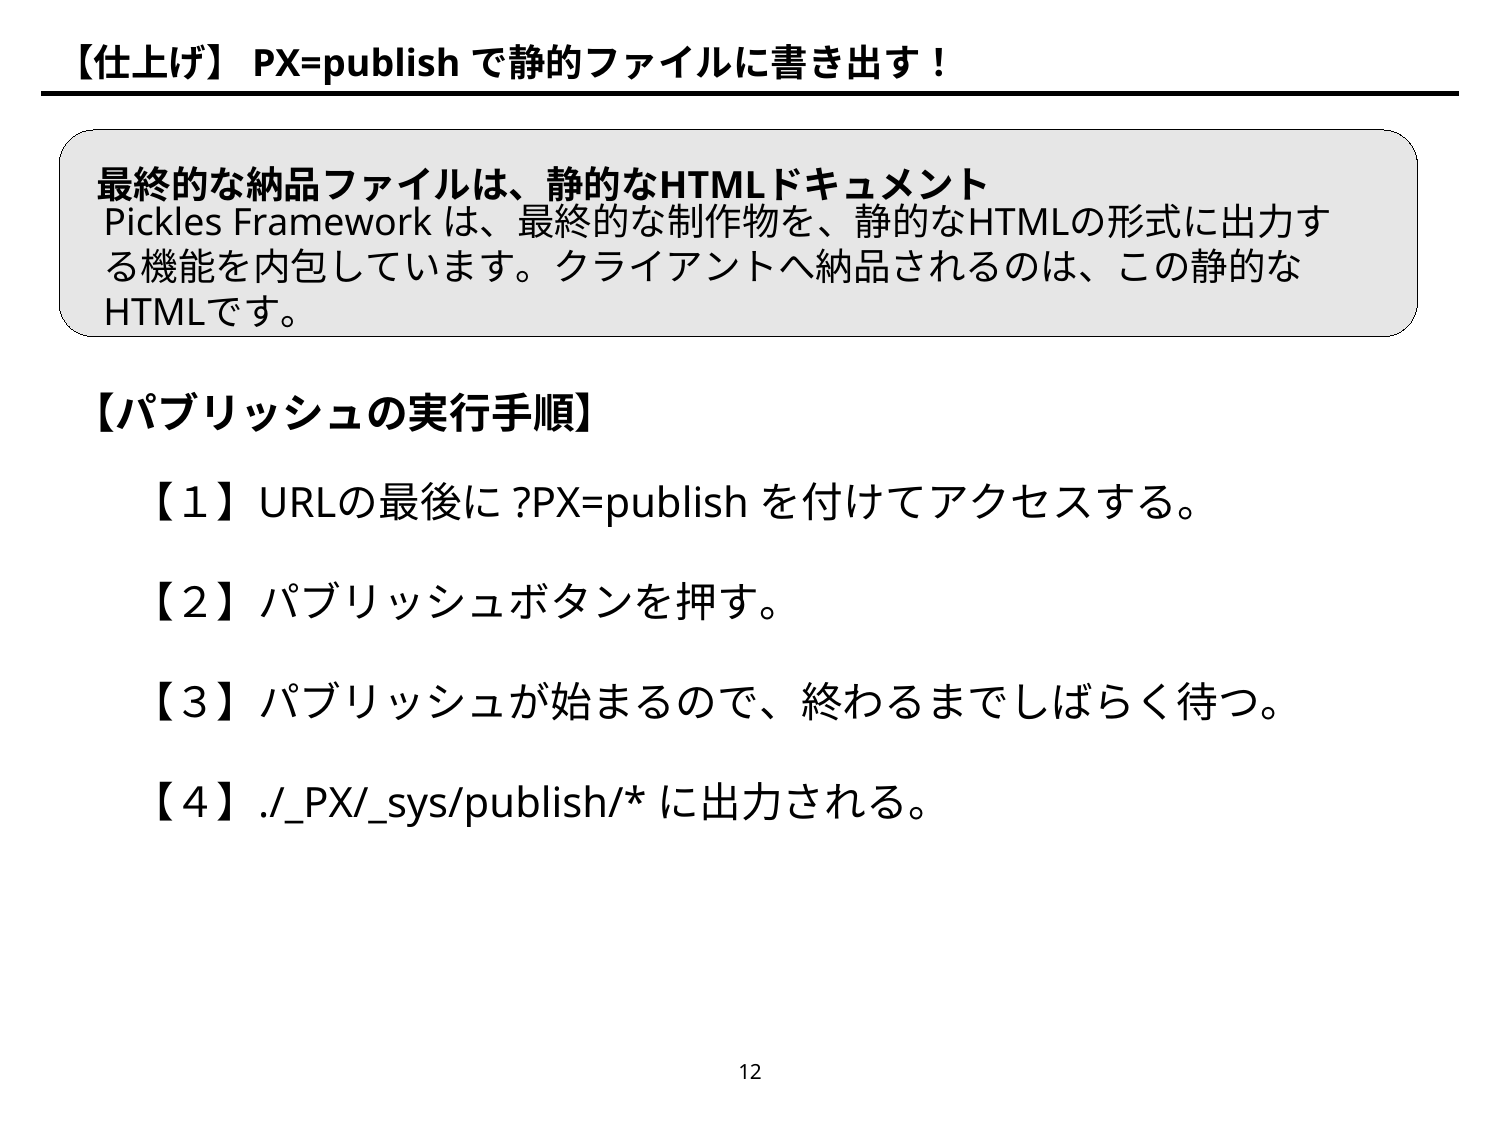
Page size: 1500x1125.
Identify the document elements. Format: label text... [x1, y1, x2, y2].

text_box 【パブリッシュの実行手順】 [58, 379, 1309, 446]
text_box [59, 129, 1418, 337]
text_box Pickles Framework は、最終的な制作物を、静的なHTMLの形式に出力する機能を内包しています。クライアントへ納品されるのは、この静的なHTMLです。 [88, 190, 1359, 341]
text_box 【１】URLの最後に ?PX=publish を付けてアクセスする。 【２】パブリッシュボタンを押す。 【３】パブリッシュが始まるので、終わるまでしばらく待つ。 【４】./_PX/_sys/publish/* に出力される。 [118, 468, 1309, 834]
title 【仕上げ】 PX=publish で静的ファイルに書き出す！ [41, 33, 1459, 87]
text_box 最終的な納品ファイルは、静的なHTMLドキュメント [81, 153, 908, 214]
